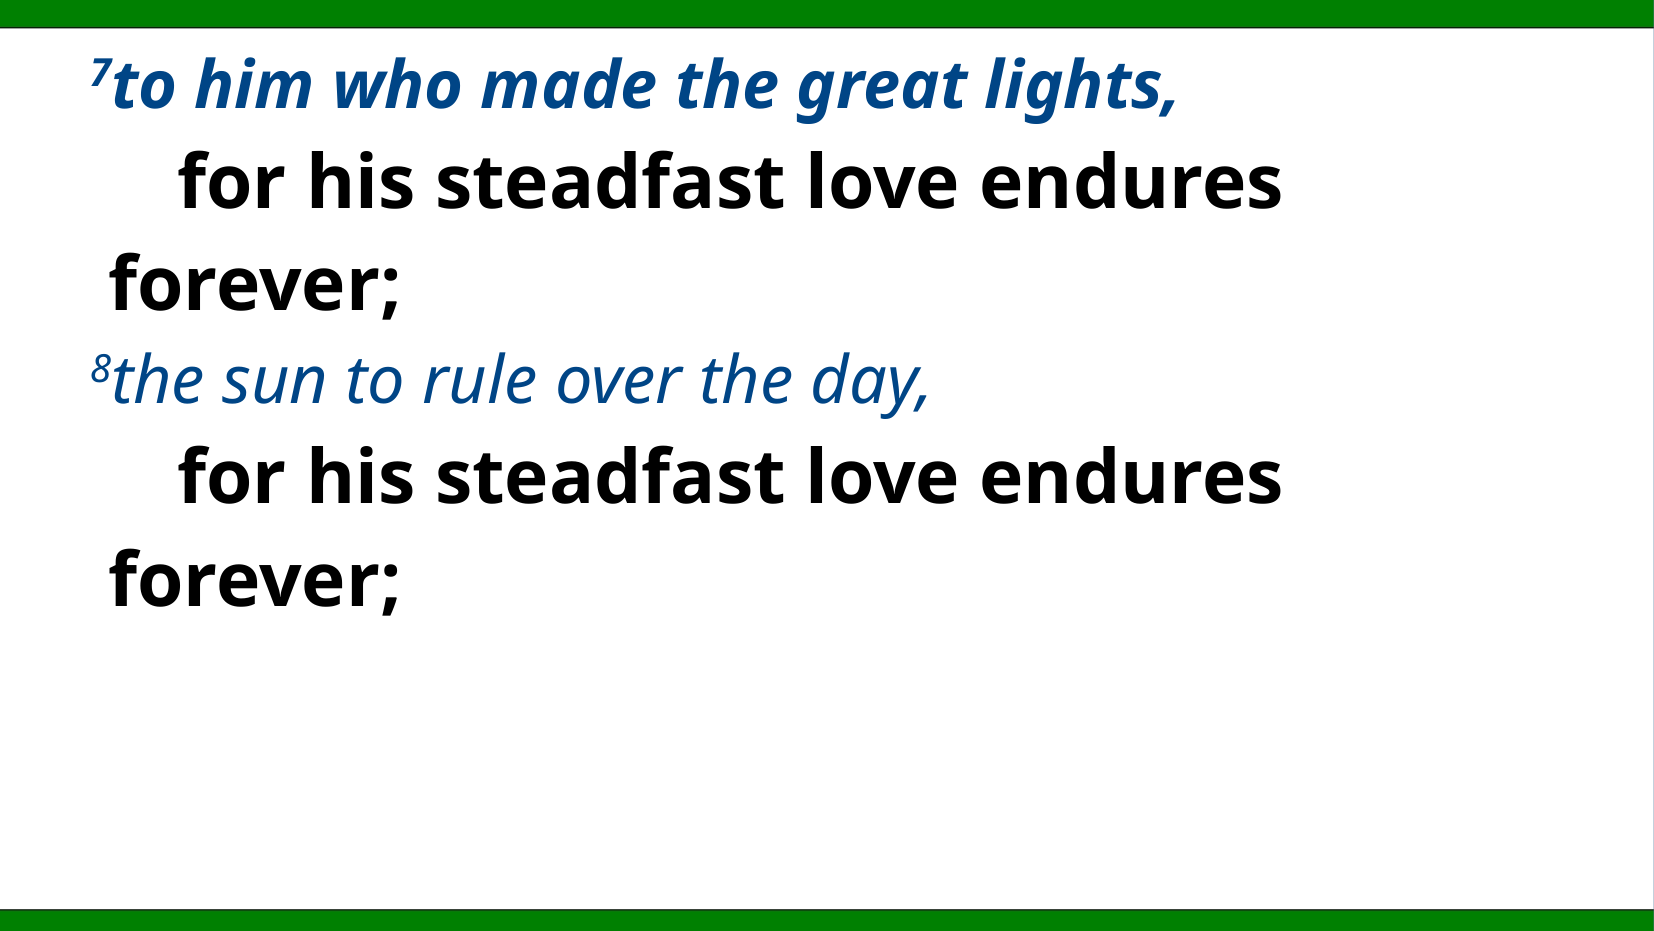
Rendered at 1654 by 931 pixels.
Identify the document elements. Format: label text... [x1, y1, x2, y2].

text_box 7to him who made the great lights, for his steadfast love endures forever; 8the sun to rule over the day, for his steadfast love endures forever; [75, 30, 1561, 511]
picture [0, 0, 1654, 931]
